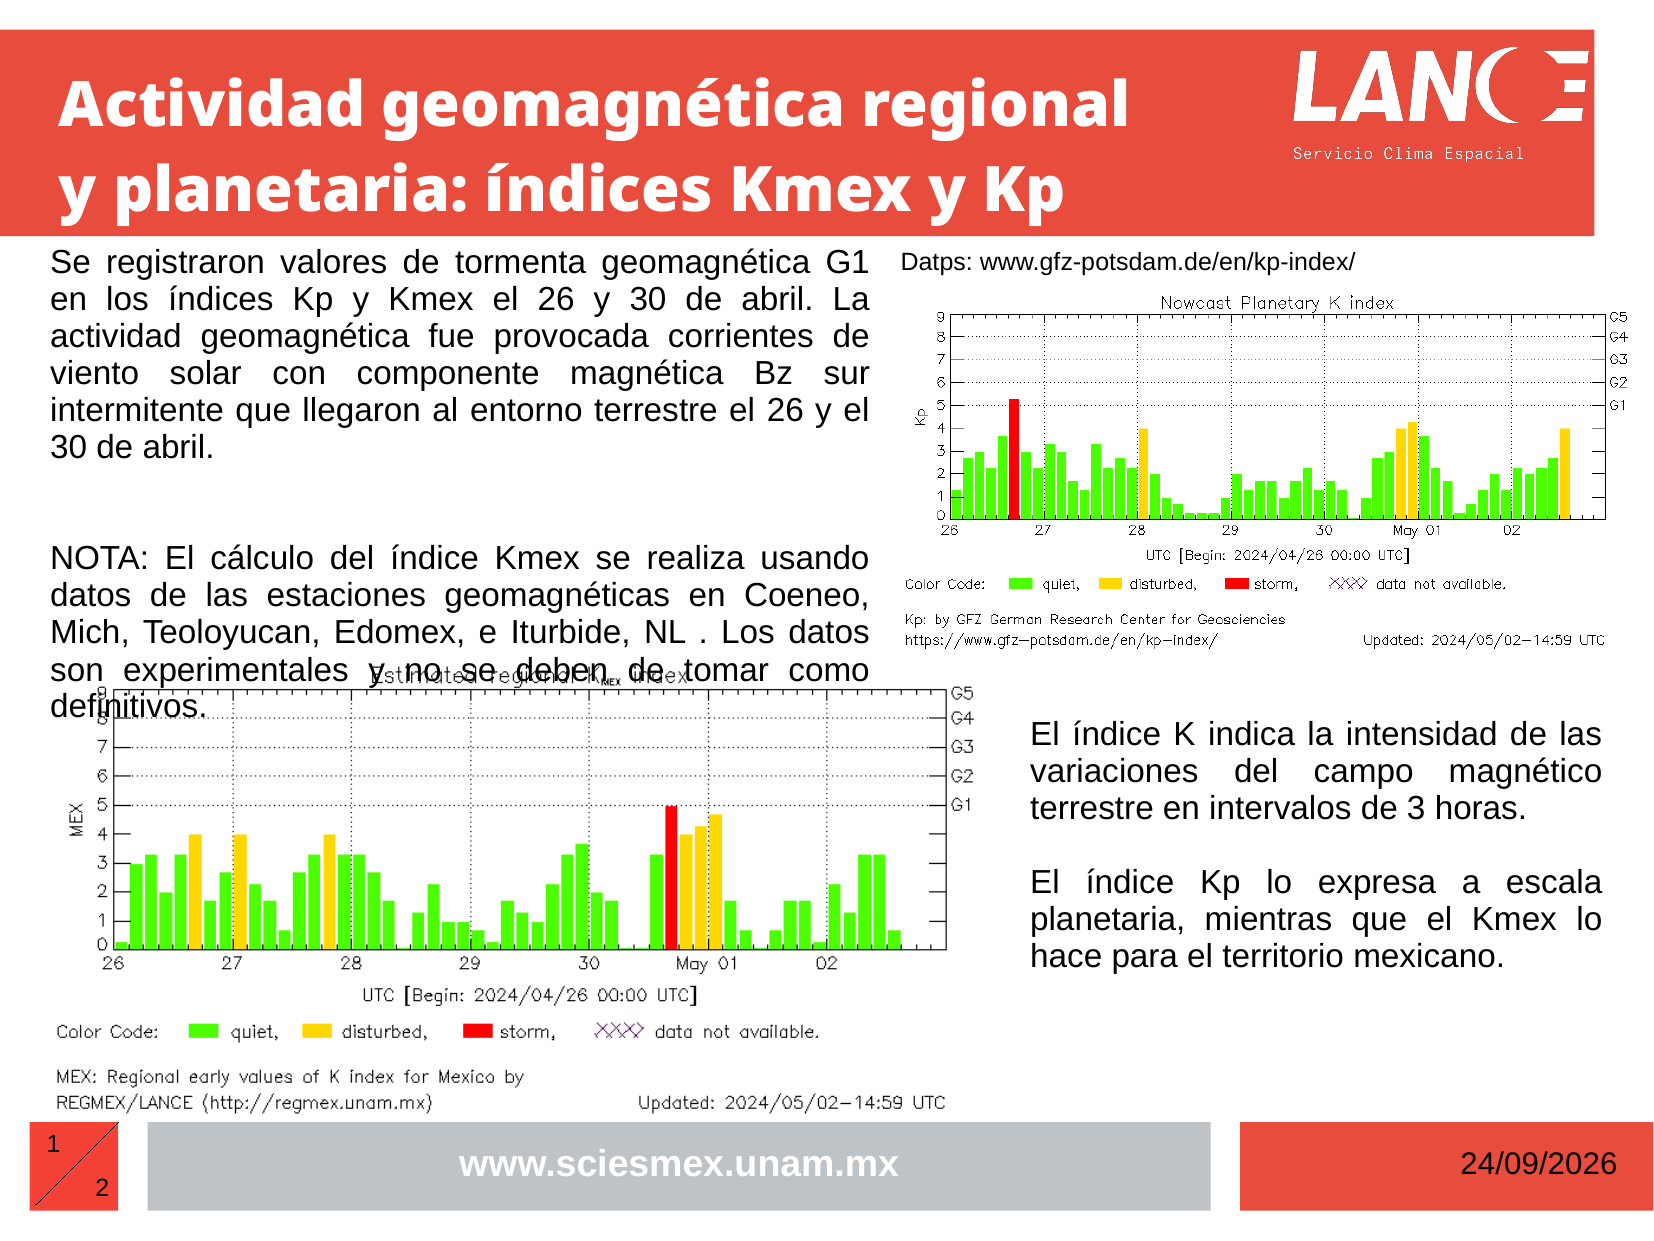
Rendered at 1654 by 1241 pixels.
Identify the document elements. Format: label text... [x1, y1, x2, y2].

title Actividad geomagnética regional y planetaria: índices Kmex y Kp [59, 59, 1312, 207]
text_box 2 [35, 1151, 125, 1209]
picture [1293, 47, 1589, 162]
text_box 02/05/2024 [1424, 1122, 1654, 1205]
text_box Se registraron valores de tormenta geomagnética G1 en los índices Kp y Kmex el 26 y 30 de abril. La actividad geomagnética fue provocada corrientes de viento solar con componente magnética Bz sur intermitente que llegaron al entorno terrestre el 26 y el 30 de abril. NOTA: El cálculo del índice Kmex se realiza usando datos de las estaciones geomagnéticas en Coeneo, Mich, Teoloyucan, Edomex, e Iturbide, NL . Los datos son experimentales y no se deben de tomar como definitivos. [35, 236, 886, 770]
text_box El índice K indica la intensidad de las variaciones del campo magnético terrestre en intervalos de 3 horas. El índice Kp lo expresa a escala planetaria, mientras que el Kmex lo hace para el territorio mexicano. [1015, 707, 1619, 1052]
picture [47, 277, 1642, 1116]
text_box www.sciesmex.unam.mx [153, 1122, 1205, 1205]
text_box <número> [31, 1122, 176, 1170]
text_box Datps: www.gfz-potsdam.de/en/kp-index/ [886, 240, 1654, 284]
